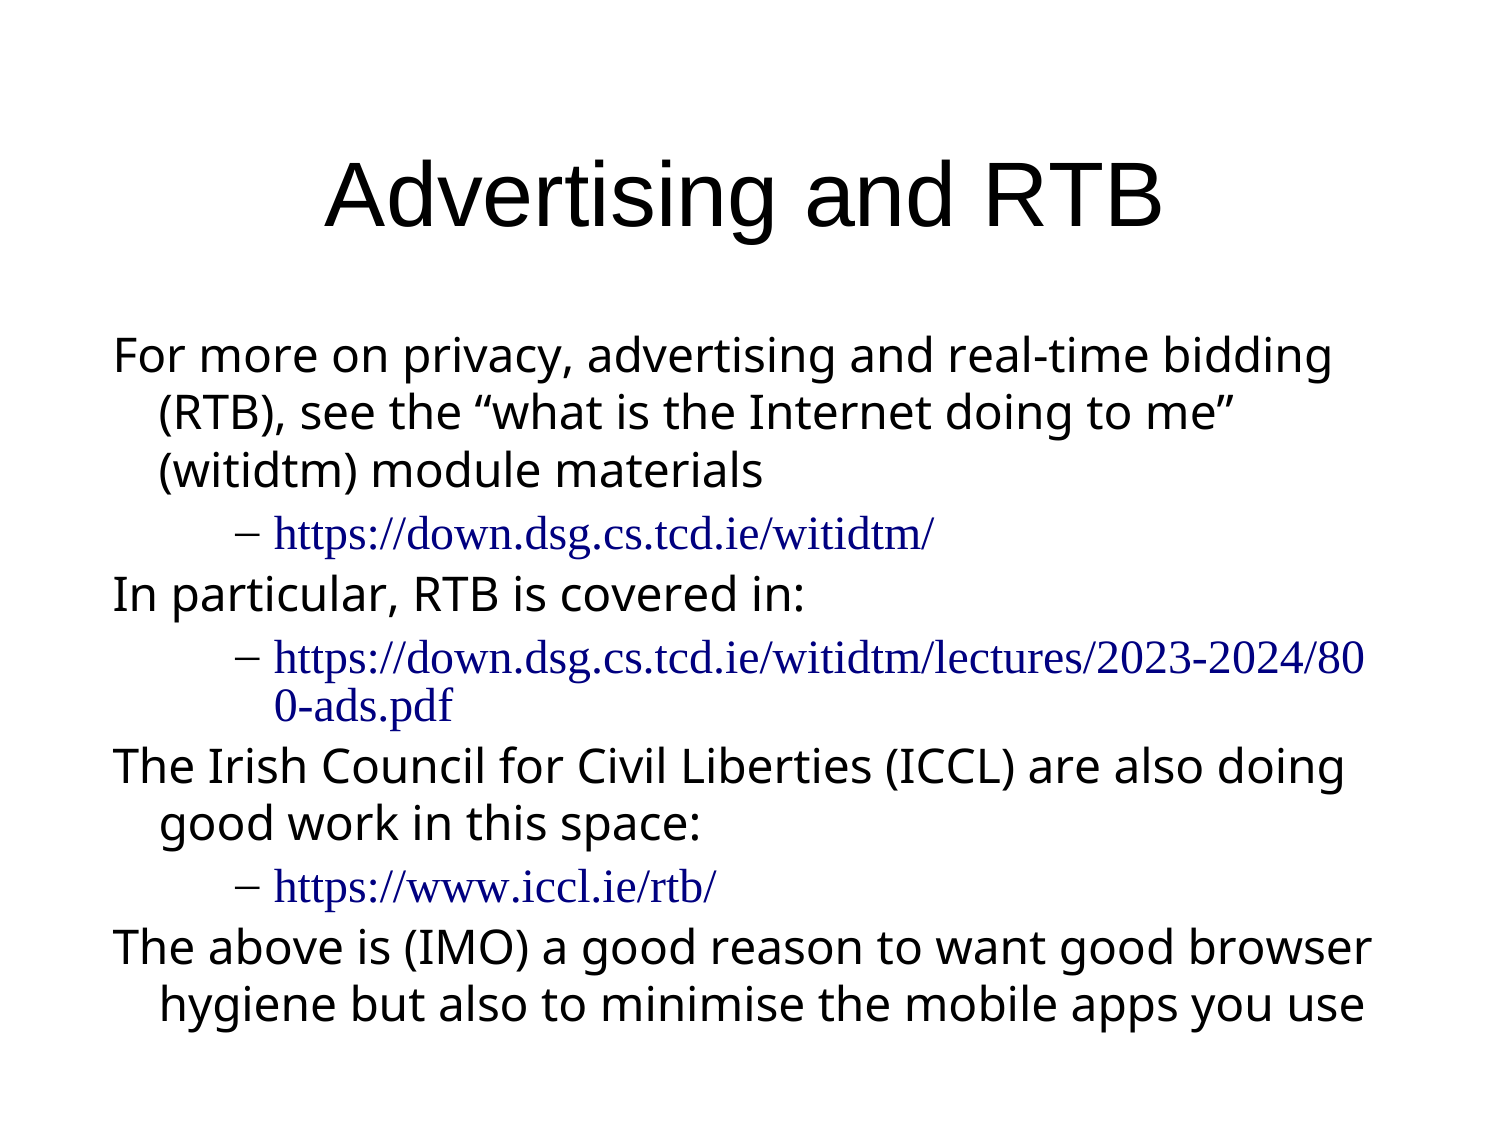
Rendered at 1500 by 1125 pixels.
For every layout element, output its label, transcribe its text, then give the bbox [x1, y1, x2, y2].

list For more on privacy, advertising and real-time bidding (RTB), see the “what is the Internet doing to me” (witidtm) module materials https://down.dsg.cs.tcd.ie/witidtm/ In particular, RTB is covered in: https://down.dsg.cs.tcd.ie/witidtm/lectures/2023-2024/800-ads.pdf The Irish Council for Civil Liberties (ICCL) are also doing good work in this space: https://www.iccl.ie/rtb/ The above is (IMO) a good reason to want good browser hygiene but also to minimise the mobile apps you use [112, 324, 1380, 992]
title Advertising and RTB [112, 99, 1380, 280]
